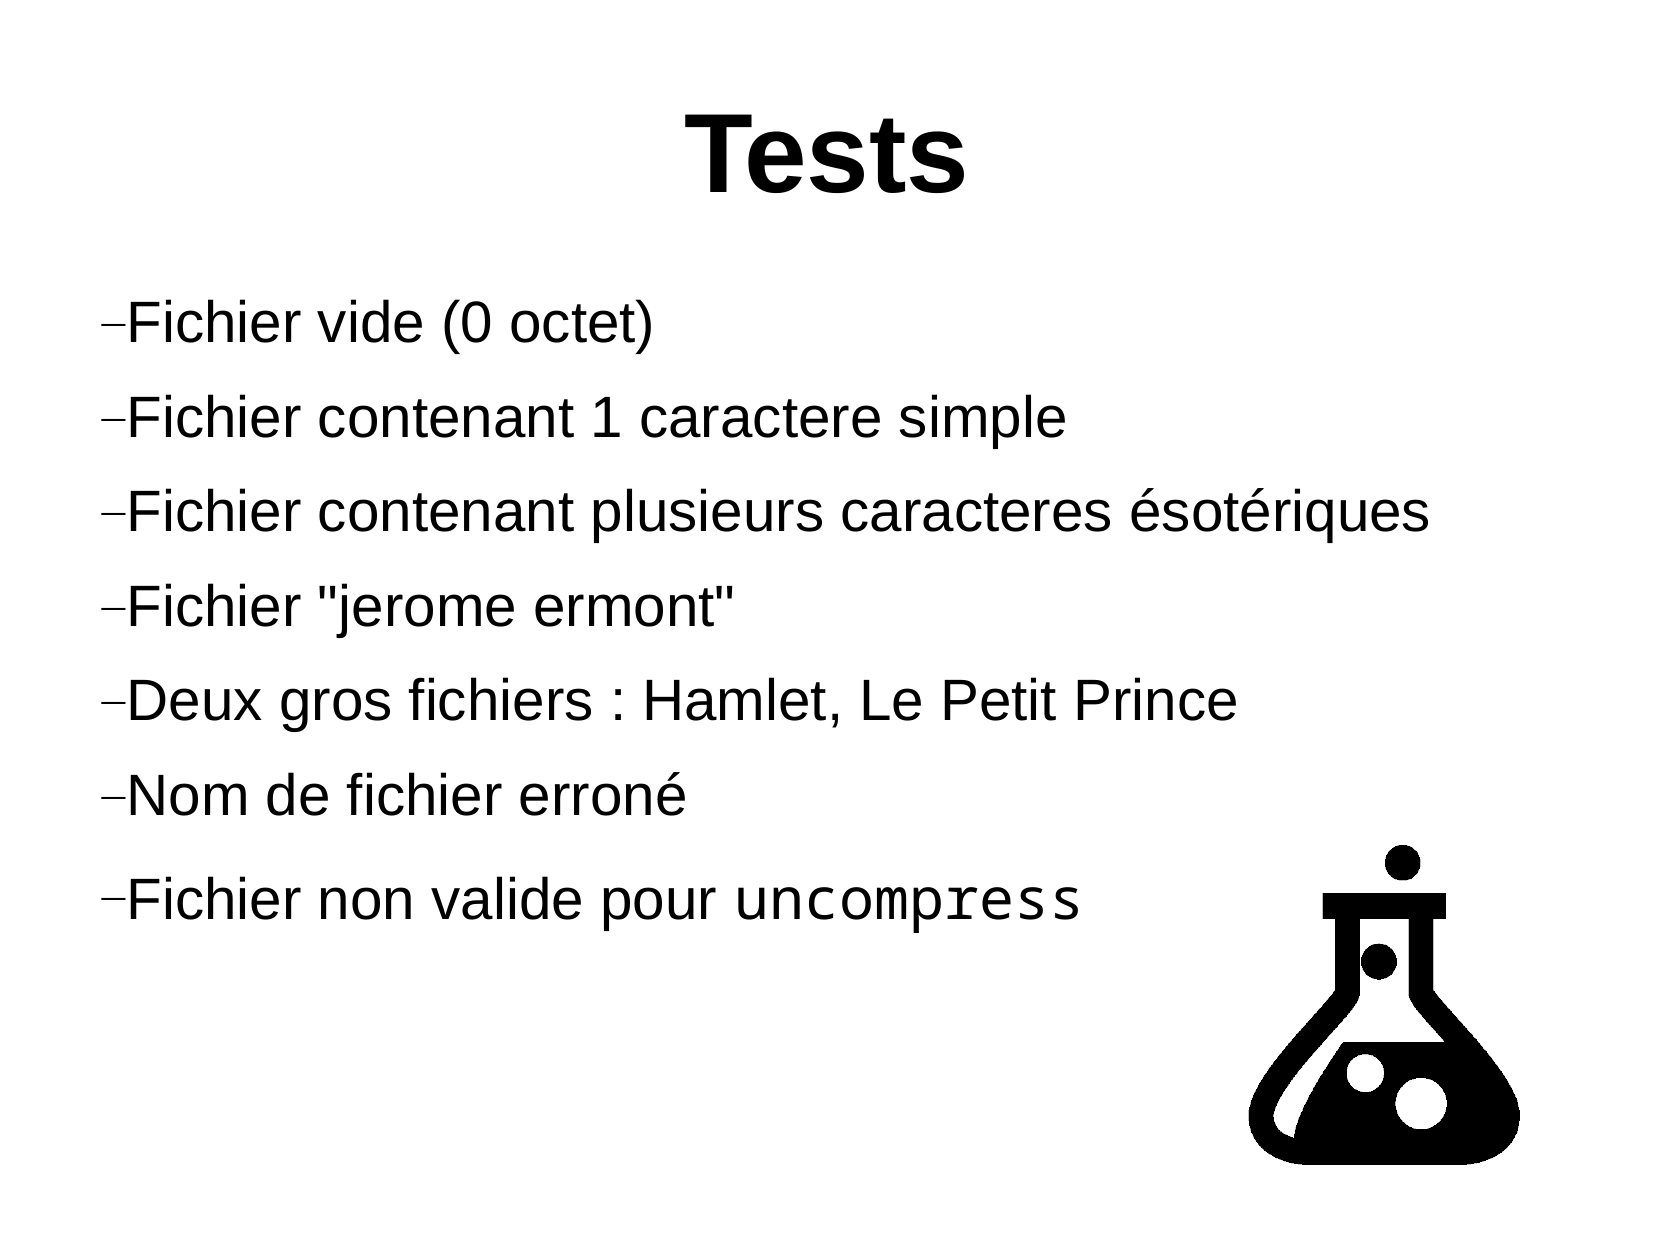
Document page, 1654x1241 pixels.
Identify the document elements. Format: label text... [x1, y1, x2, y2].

picture [1224, 844, 1544, 1165]
title Tests [82, 49, 1571, 257]
list Fichier vide (0 octet) Fichier contenant 1 caractere simple Fichier contenant plusieurs caracteres ésotériques Fichier "jerome ermont" Deux gros fichiers : Hamlet, Le Petit Prince Nom de fichier erroné Fichier non valide pour uncompress [82, 290, 1571, 1010]
